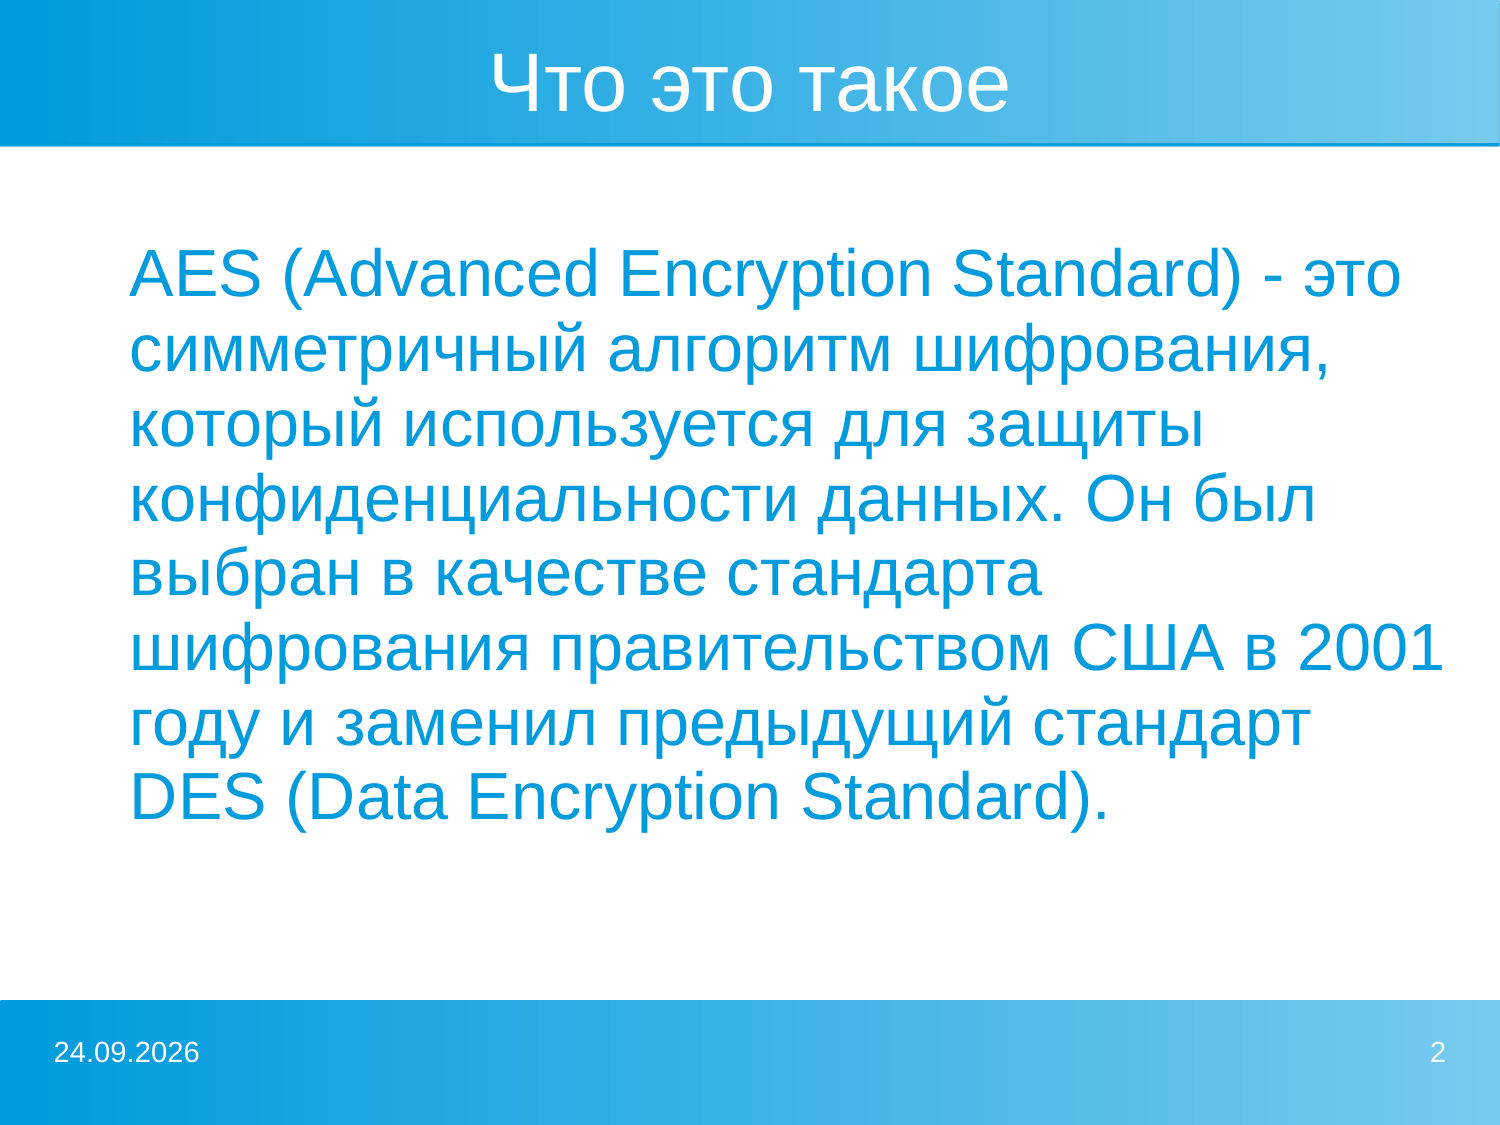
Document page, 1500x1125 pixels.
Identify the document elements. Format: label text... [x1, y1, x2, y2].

title Что это такое [53, 35, 1447, 131]
list AES (Advanced Encryption Standard) - это симметричный алгоритм шифрования, который используется для защиты конфиденциальности данных. Он был выбран в качестве стандарта шифрования правительством США в 2001 году и заменил предыдущий стандарт DES (Data Encryption Standard). [59, 236, 1452, 951]
